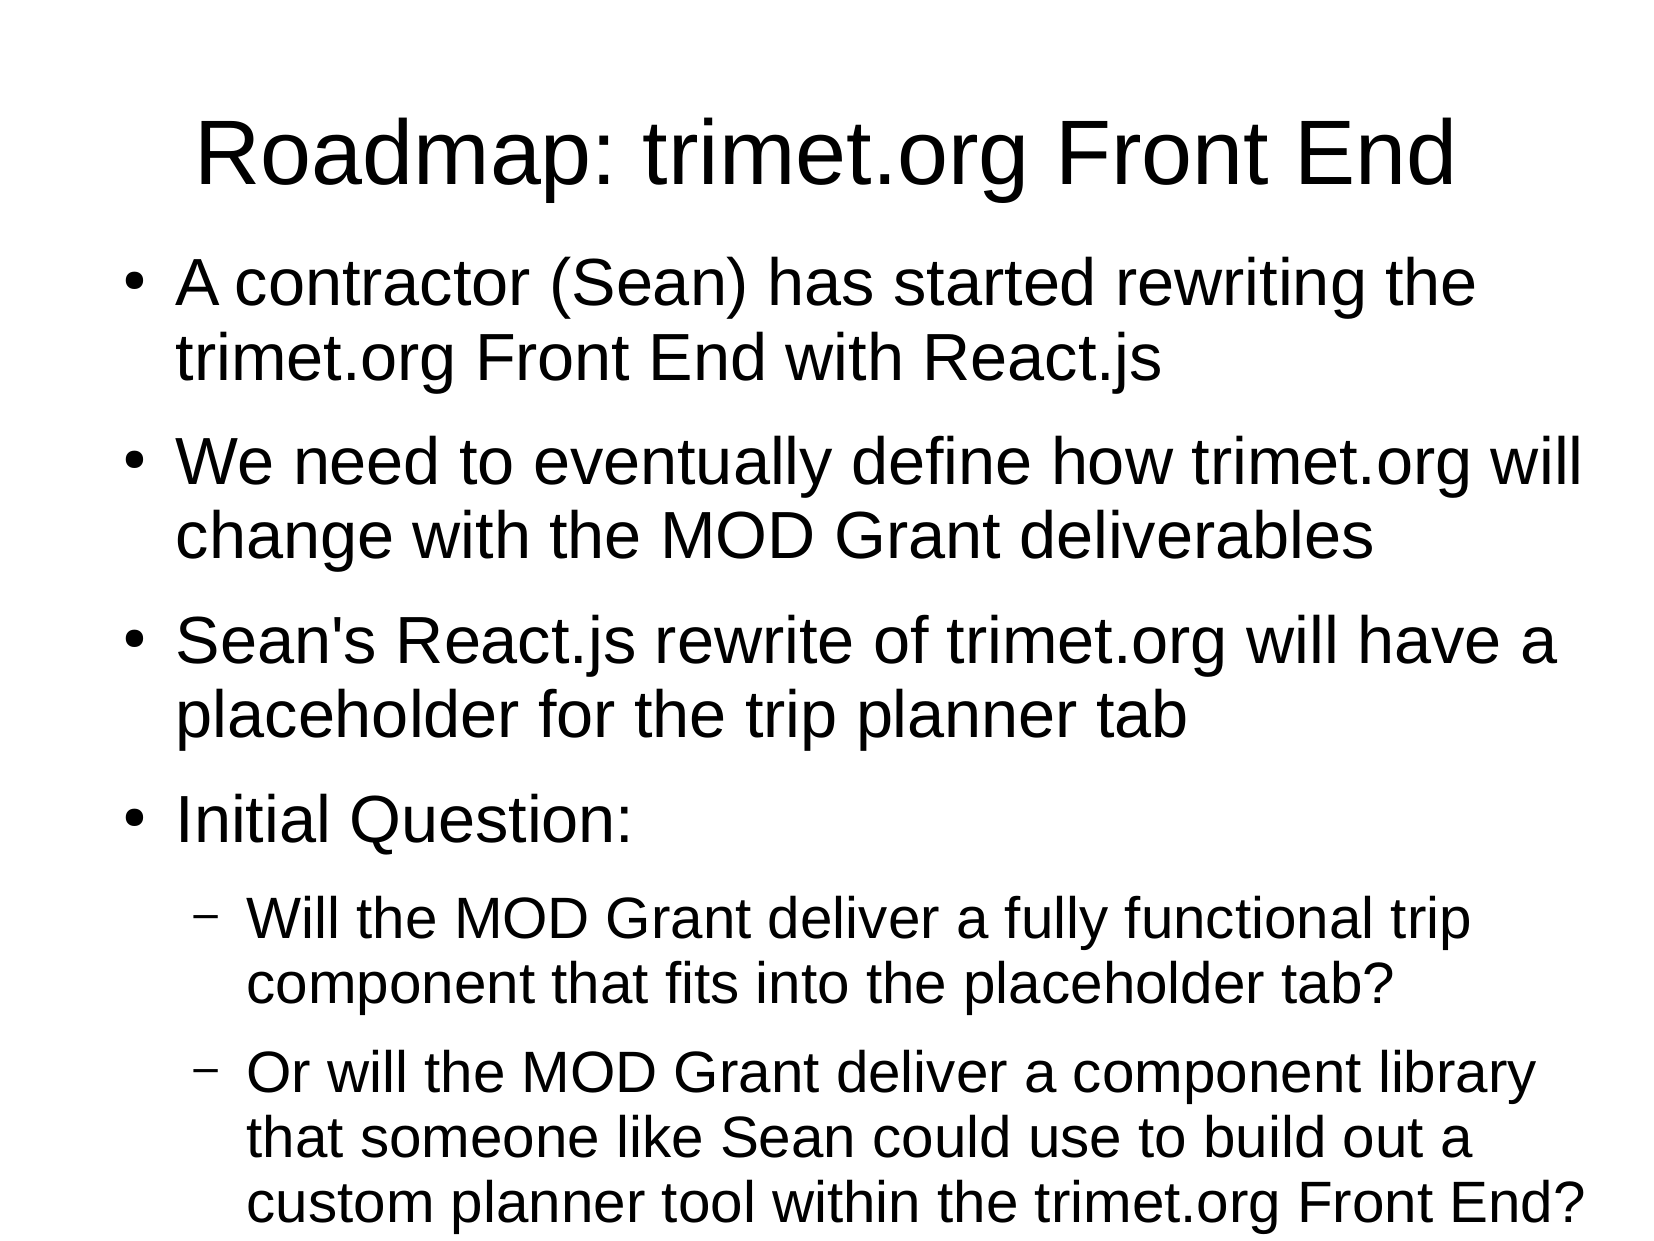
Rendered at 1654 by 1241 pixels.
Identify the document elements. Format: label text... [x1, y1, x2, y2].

list A contractor (Sean) has started rewriting the trimet.org Front End with React.js We need to eventually define how trimet.org will change with the MOD Grant deliverables Sean's React.js rewrite of trimet.org will have a placeholder for the trip planner tab Initial Question: Will the MOD Grant deliver a fully functional trip component that fits into the placeholder tab? Or will the MOD Grant deliver a component library that someone like Sean could use to build out a custom planner tool within the trimet.org Front End? [105, 244, 1636, 1234]
title Roadmap: trimet.org Front End [82, 49, 1571, 257]
